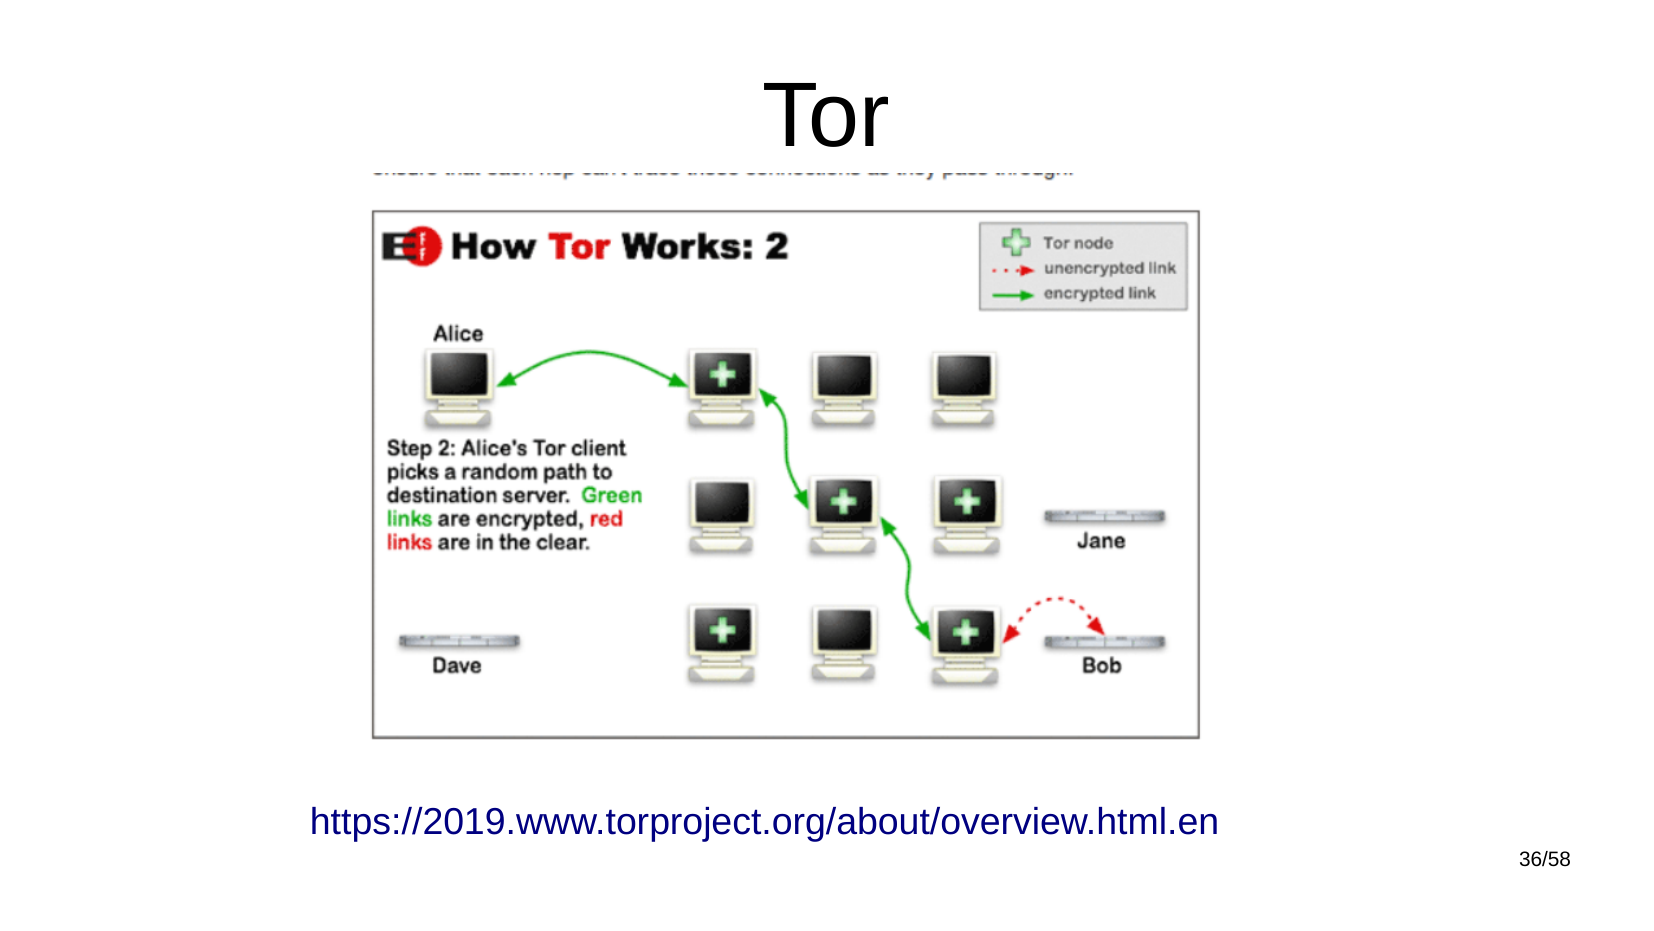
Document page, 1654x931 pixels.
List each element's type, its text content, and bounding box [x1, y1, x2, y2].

picture [336, 173, 1244, 764]
text_box https://2019.www.torproject.org/about/overview.html.en [295, 793, 1236, 851]
title Tor [82, 37, 1571, 193]
